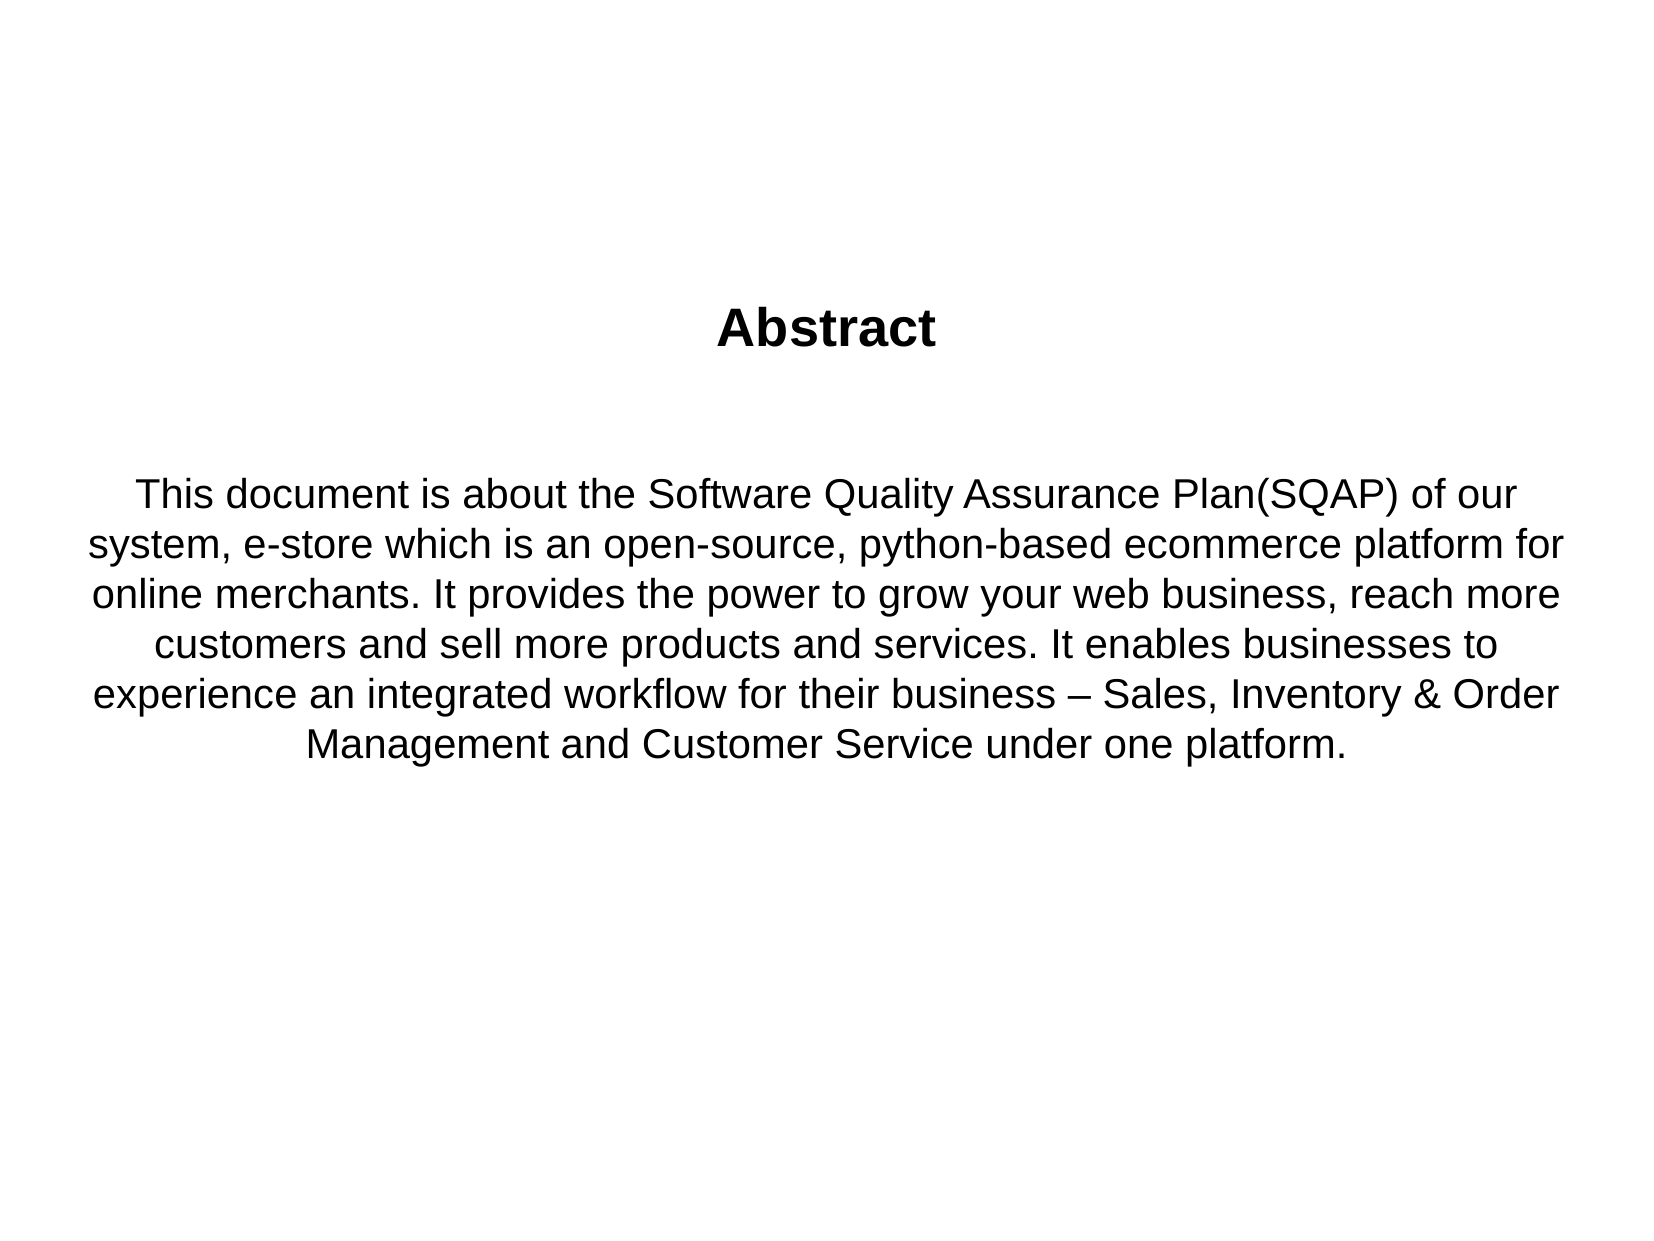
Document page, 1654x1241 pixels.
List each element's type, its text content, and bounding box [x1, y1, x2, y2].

subtitle Abstract This document is about the Software Quality Assurance Plan(SQAP) of our system, e-store which is an open-source, python-based ecommerce platform for online merchants. It provides the power to grow your web business, reach more customers and sell more products and services. It enables businesses to experience an integrated workflow for their business – Sales, Inventory & Order Management and Customer Service under one platform. [82, 292, 1571, 767]
